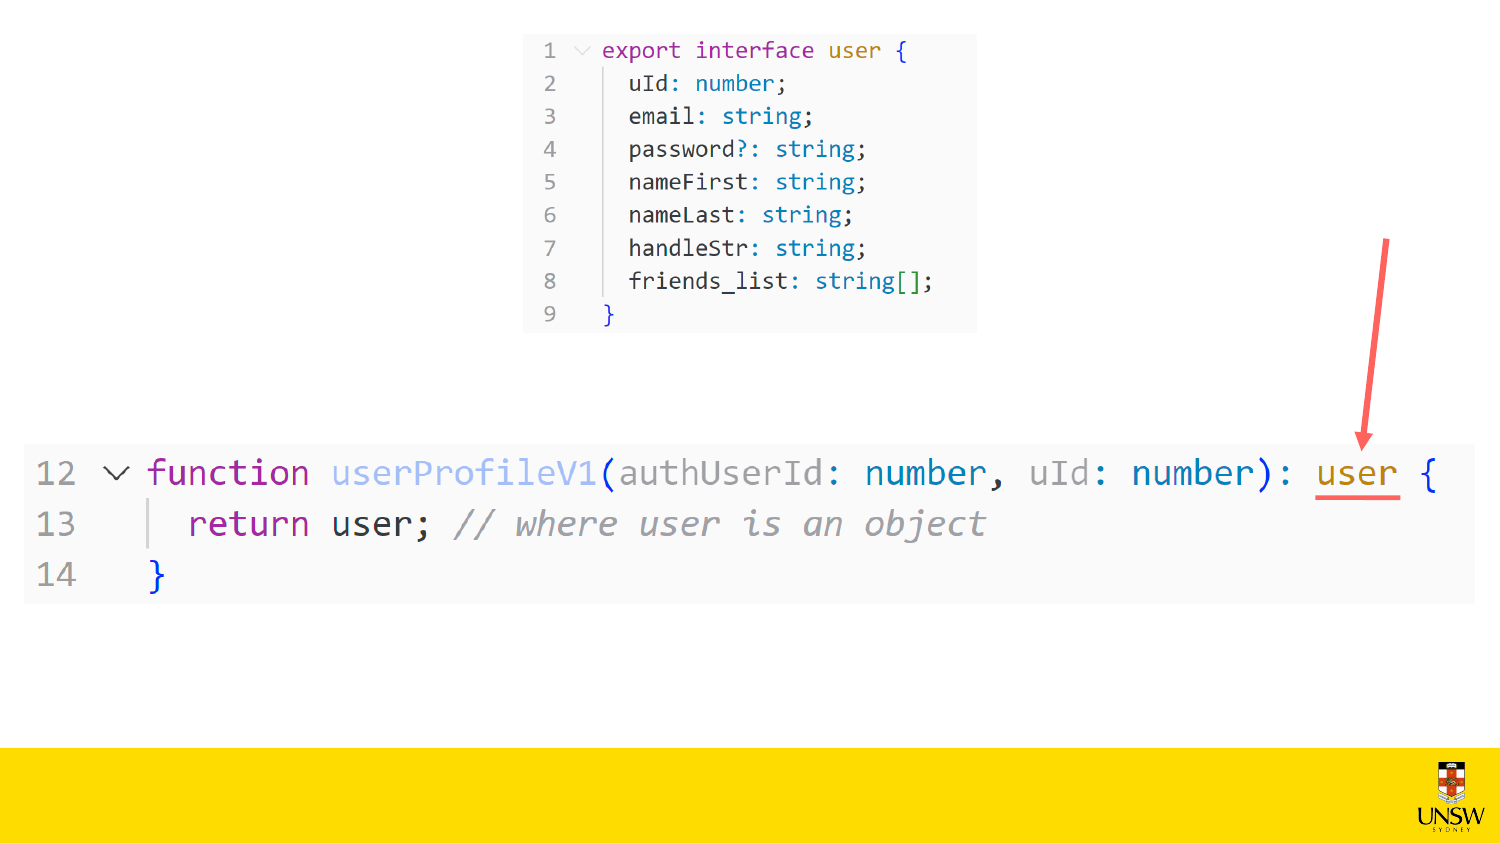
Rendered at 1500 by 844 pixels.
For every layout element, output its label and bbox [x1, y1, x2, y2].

picture [1418, 762, 1485, 832]
picture [24, 444, 1475, 604]
picture [523, 34, 977, 333]
